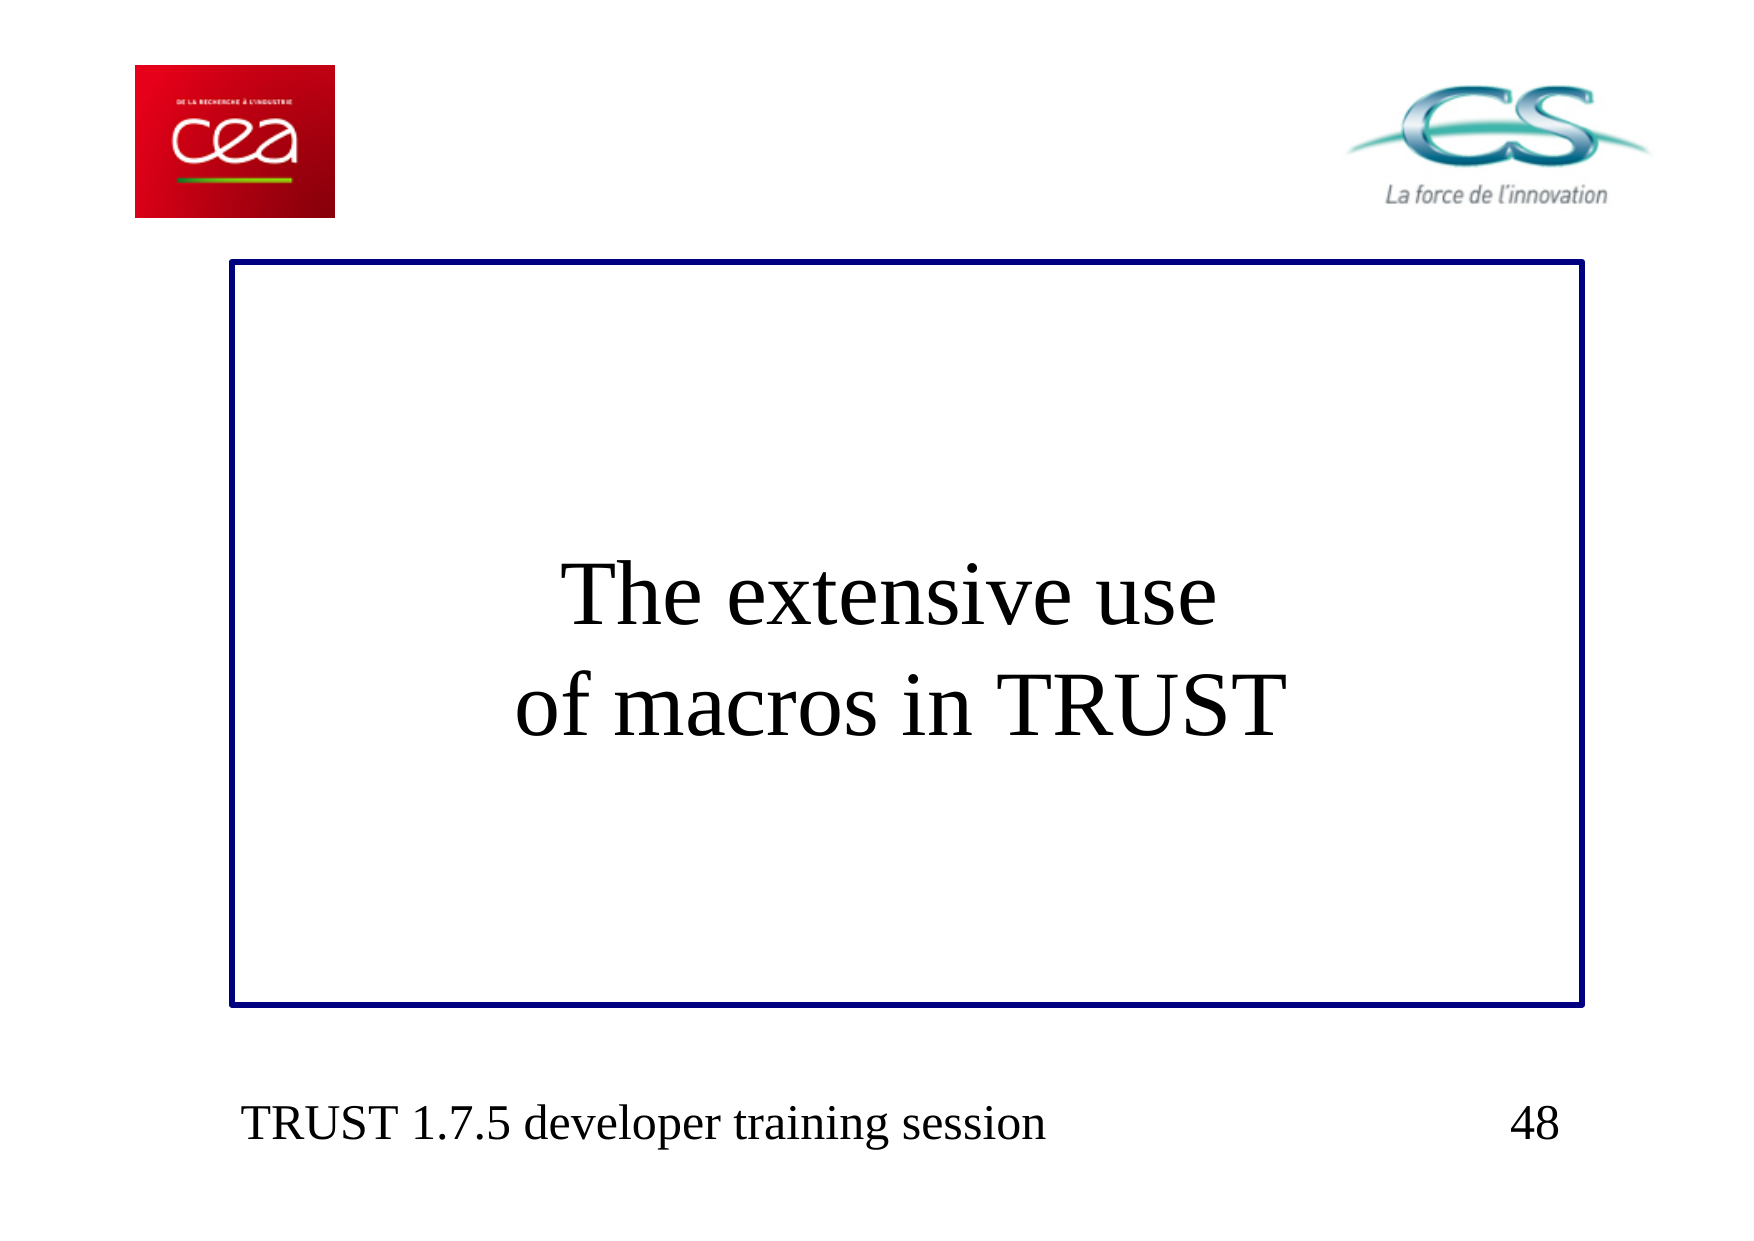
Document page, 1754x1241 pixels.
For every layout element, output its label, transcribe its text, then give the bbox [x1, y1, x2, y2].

picture [1340, 73, 1662, 218]
title [231, 261, 1583, 1005]
title The extensive use of macros in TRUST [225, 471, 1577, 816]
picture [135, 65, 335, 218]
